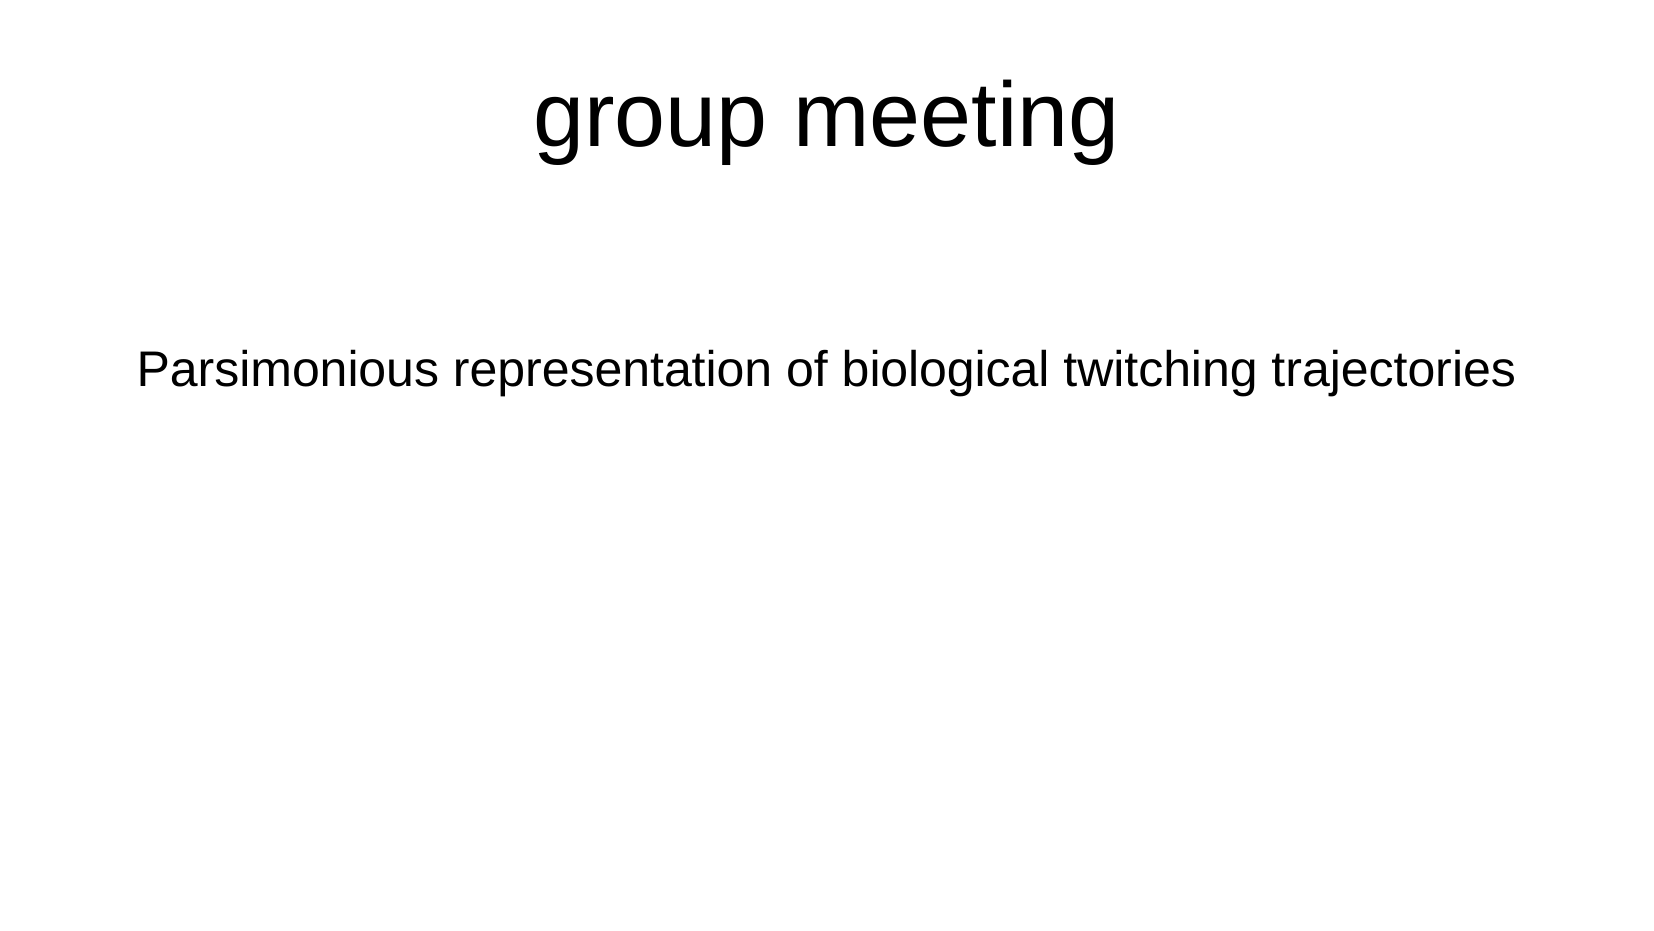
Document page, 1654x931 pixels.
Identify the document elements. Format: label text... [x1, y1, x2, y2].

subtitle Parsimonious representation of biological twitching trajectories [82, 217, 1571, 522]
title group meeting [82, 37, 1571, 193]
